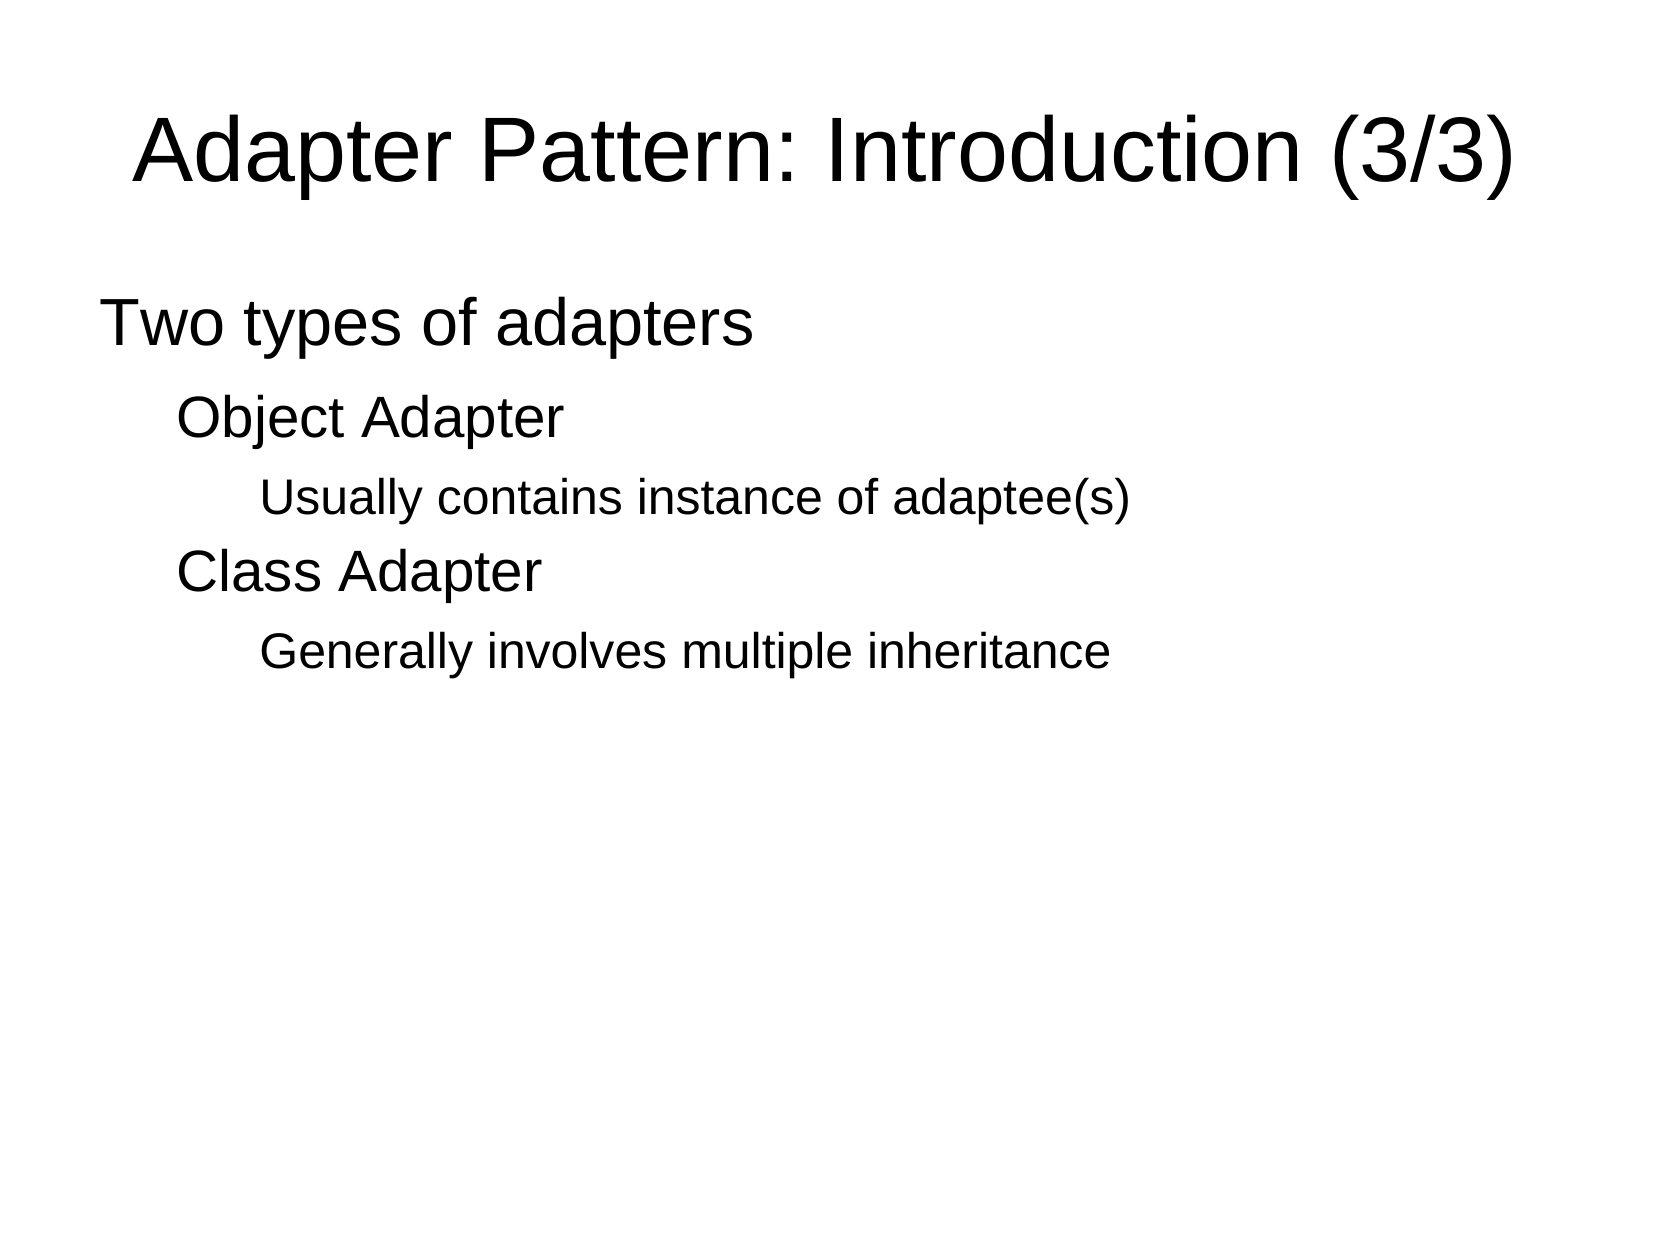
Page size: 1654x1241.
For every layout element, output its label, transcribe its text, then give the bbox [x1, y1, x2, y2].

list Two types of adapters Object Adapter Usually contains instance of adaptee(s) Class Adapter Generally involves multiple inheritance [82, 290, 1570, 1093]
title Adapter Pattern: Introduction (3/3) [82, 56, 1570, 249]
